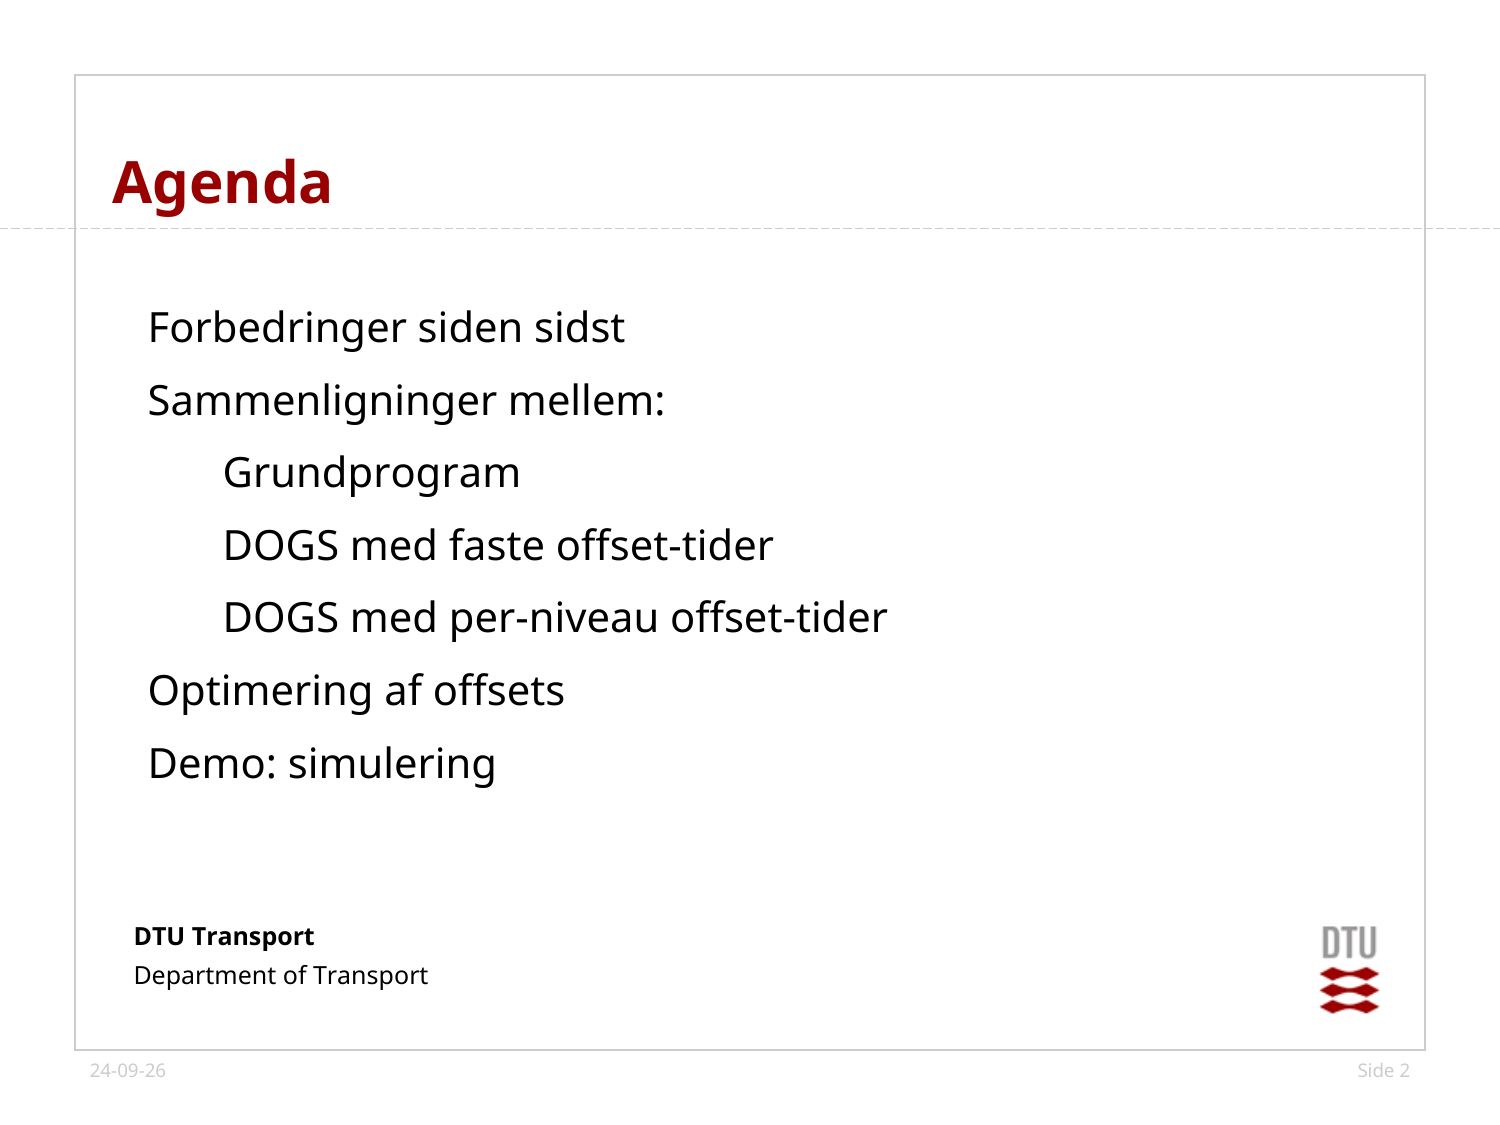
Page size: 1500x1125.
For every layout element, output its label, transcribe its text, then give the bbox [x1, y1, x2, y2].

title Agenda [112, 132, 1401, 231]
subtitle Forbedringer siden sidst Sammenligninger mellem: Grundprogram DOGS med faste offset-tider DOGS med per-niveau offset-tider Optimering af offsets Demo: simulering [147, 295, 1236, 794]
picture [1297, 892, 1418, 1034]
